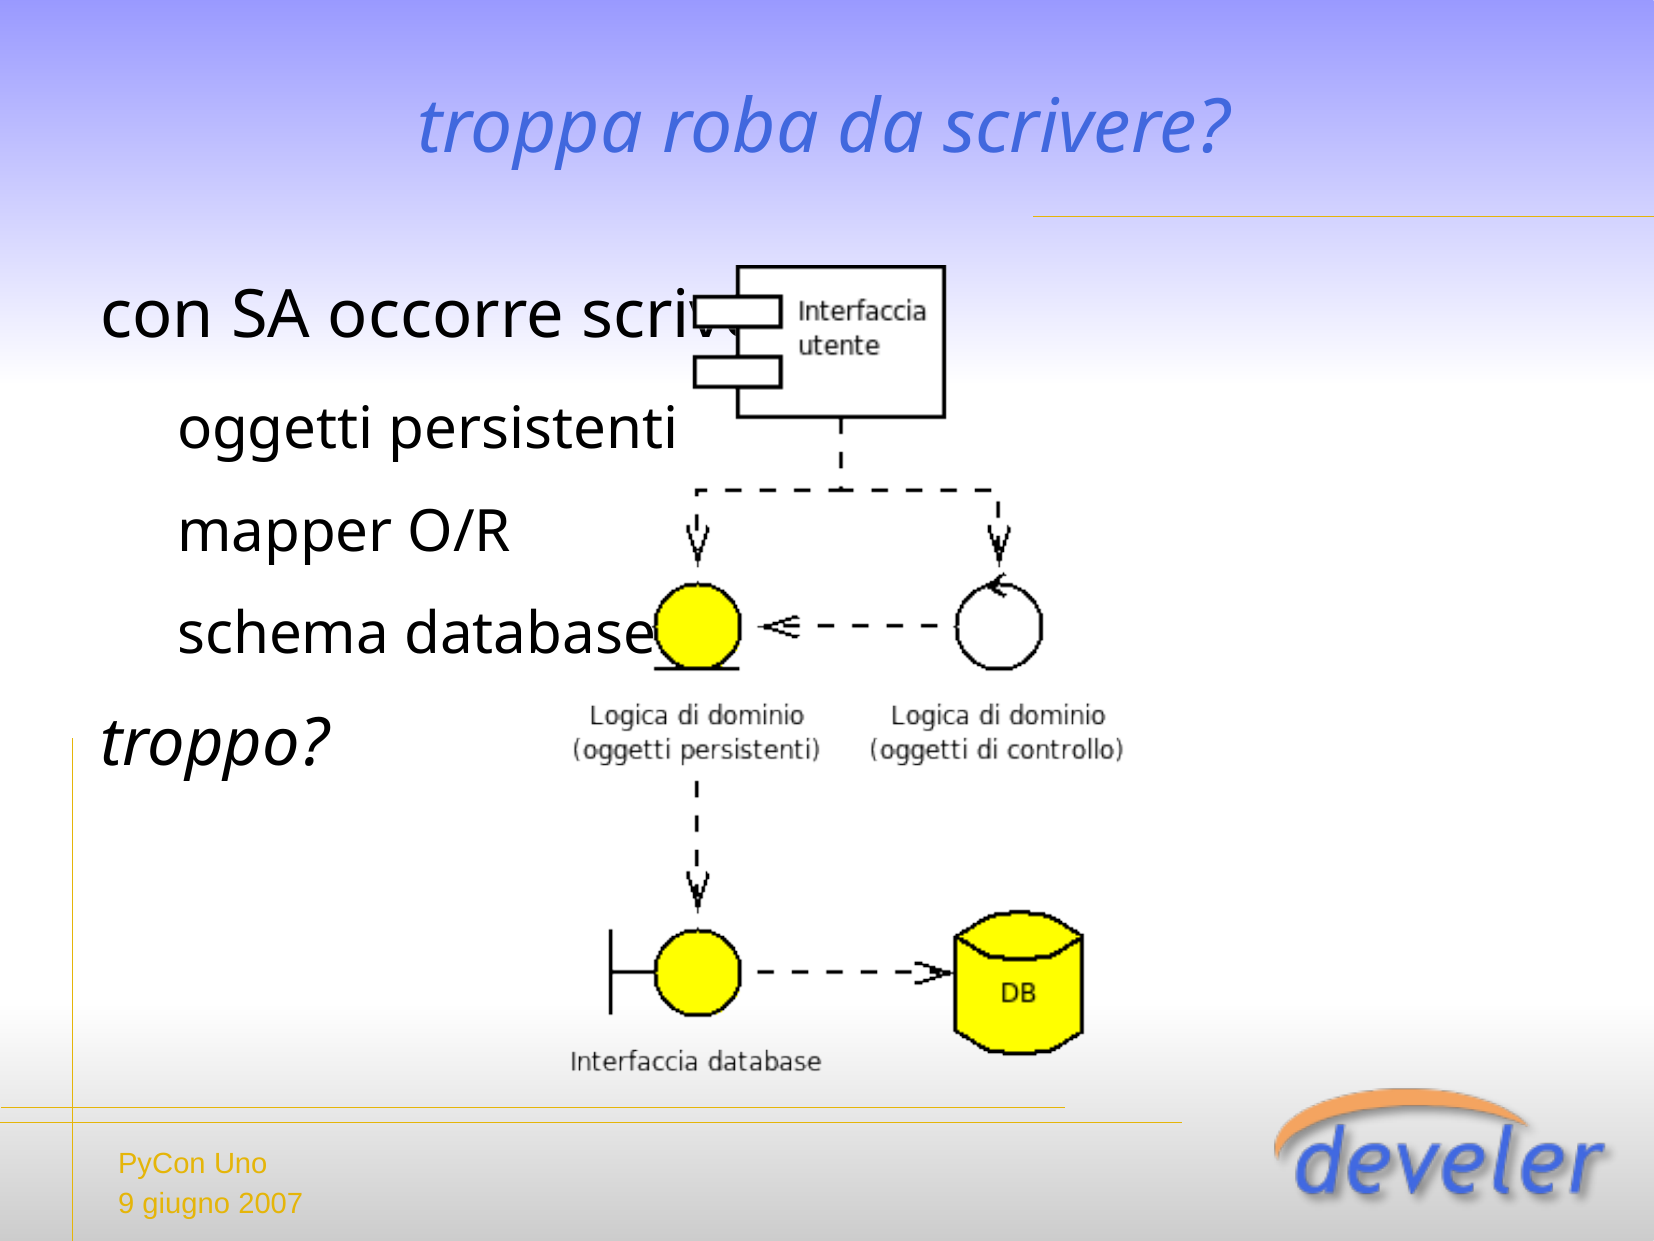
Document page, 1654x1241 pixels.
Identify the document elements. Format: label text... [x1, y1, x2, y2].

title troppa roba da scrivere? [82, 29, 1565, 217]
list con SA occorre scrivere: oggetti persistenti mapper O/R schema database troppo? [82, 265, 523, 1093]
picture [523, 265, 1622, 1211]
